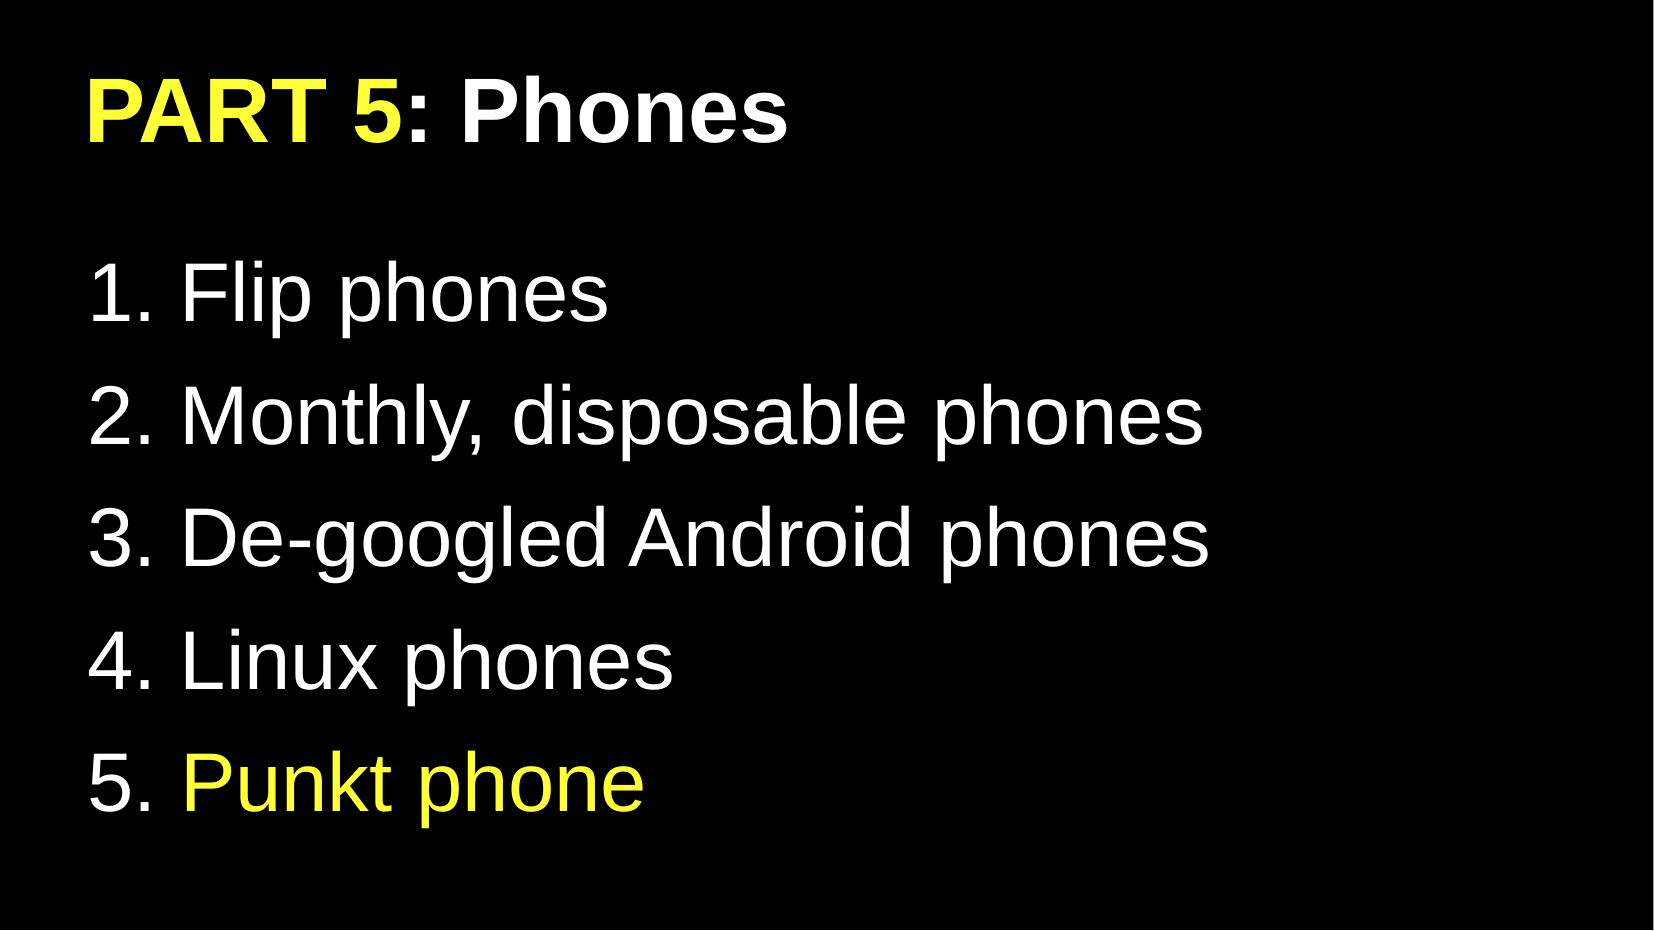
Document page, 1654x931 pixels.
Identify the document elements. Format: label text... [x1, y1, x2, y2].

list 1. Flip phones 2. Monthly, disposable phones 3. De-googled Android phones 4. Linux phones 5. Punkt phone [87, 124, 1573, 901]
title PART 5: Phones [84, 56, 1561, 166]
